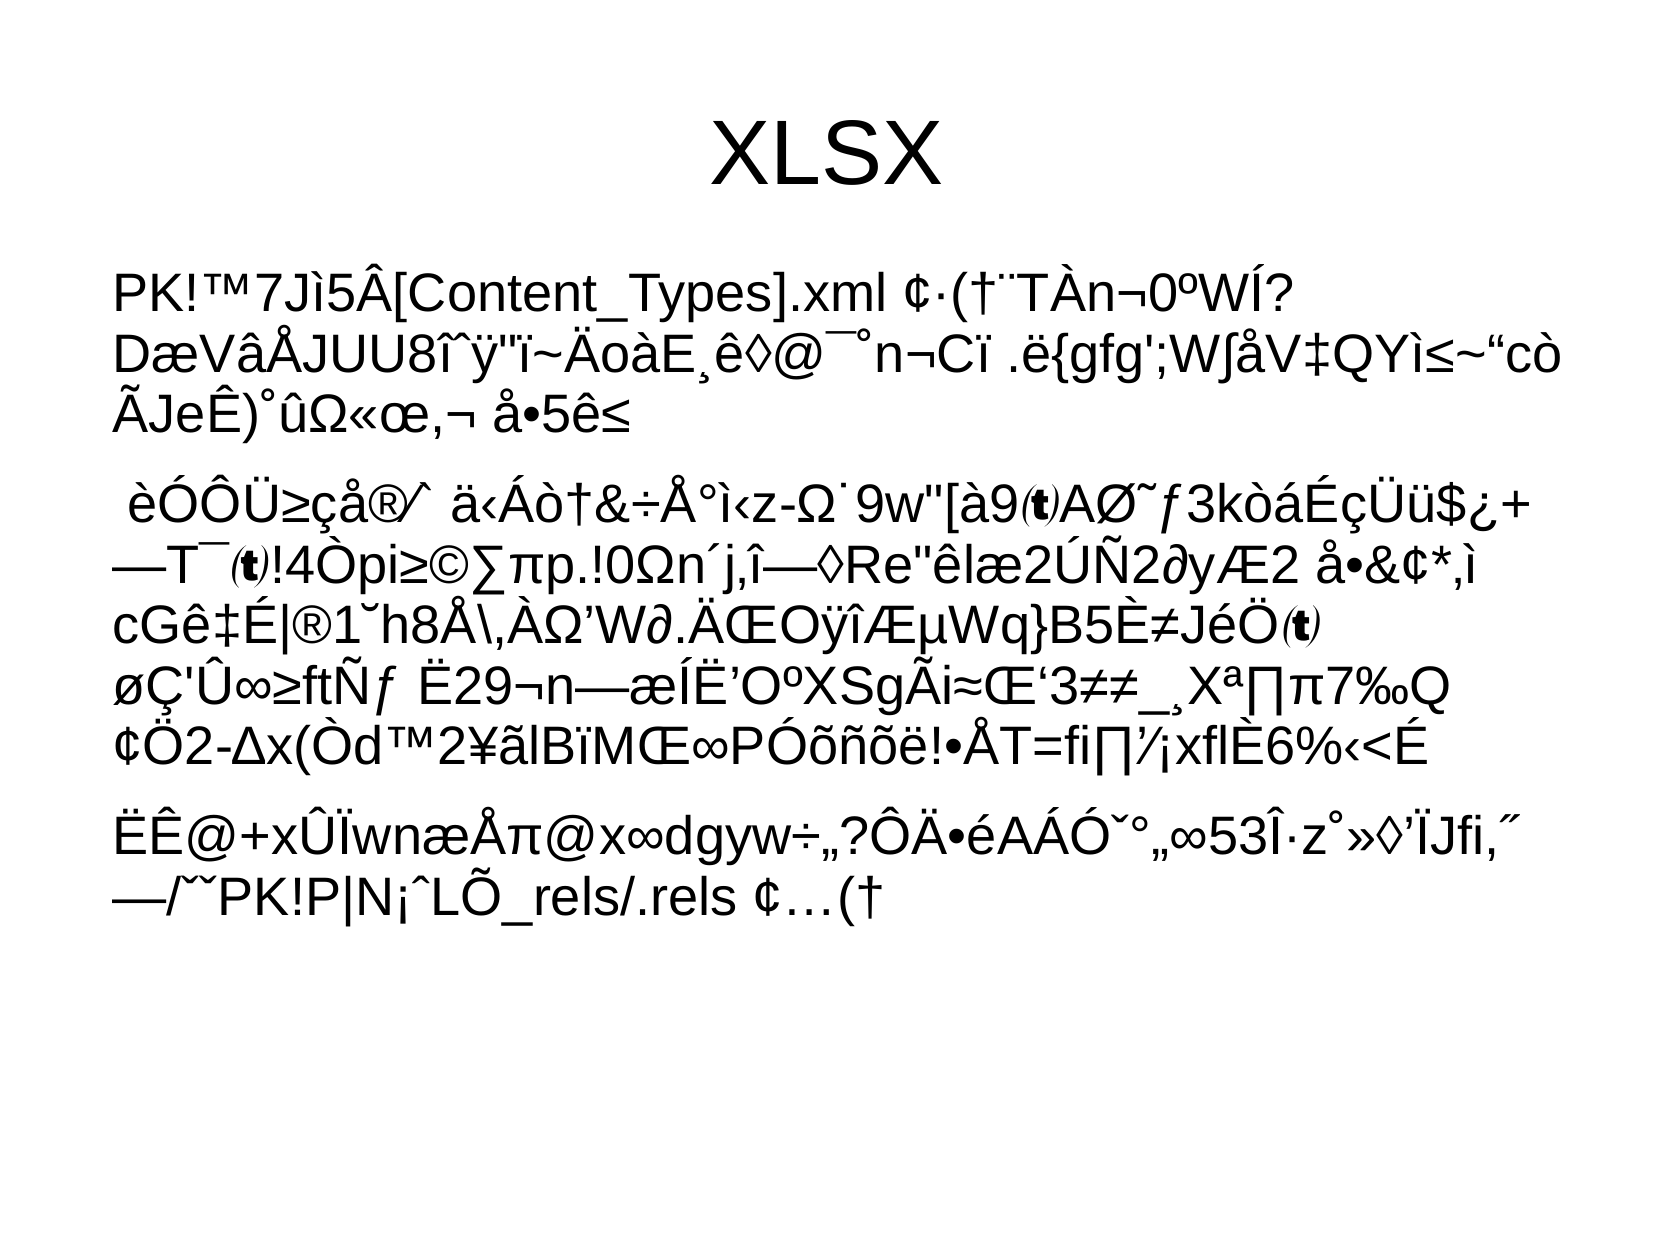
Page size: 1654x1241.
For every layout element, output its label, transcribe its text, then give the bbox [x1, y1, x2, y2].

list PK!™7Jì5Â[Content_Types].xml ¢·(†¨TÀn¬0ºWÍ?DæVâÅJUU8îˆÿ"ï~ÄoàE¸ê◊@¯˚n¬Cï .ë{gfg';W∫åV‡QYì≤~“còÃJeÊ)˚ûΩ«œ,¬ å•5ê≤ èÓÔÜ≥çå®⁄` ä‹Áò†&÷Å°ì‹z-Ω˙9w"[à9AØ˜ƒ3kòáÉçÜü$¿+ —T¯!4Òpi≥©∑πp.!0Ωn´j‚î—◊Re"êlæ2ÚÑ2∂yÆ2 å•&¢*‚ì cGê‡É|®1˘h8Å\,ÀΩ’W∂.ÄŒOÿîÆµWq}B5È≠JéÖ øÇ'Û∞≥ftÑƒ Ë29¬n—æÍË’OºXSgÃi≈Œ‘3≠≠_¸Xª∏π7‰Q¢Ö2-∆x(Òd™2¥ãlBïMŒ∞PÓõñõë!•ÅT=ﬁ∏’⁄¡xﬂÈ6%‹<É ËÊ@+xÛÏwnæÅπ@x∞dgyw÷„?ÔÄ•éAÁÓˇ°„∞53Î·z˚»◊’ÏJﬁ,˝—/ˇˇPK!P|N¡ˆLÕ_rels/.rels ¢…(† [112, 262, 1568, 1185]
title XLSX [82, 56, 1571, 250]
